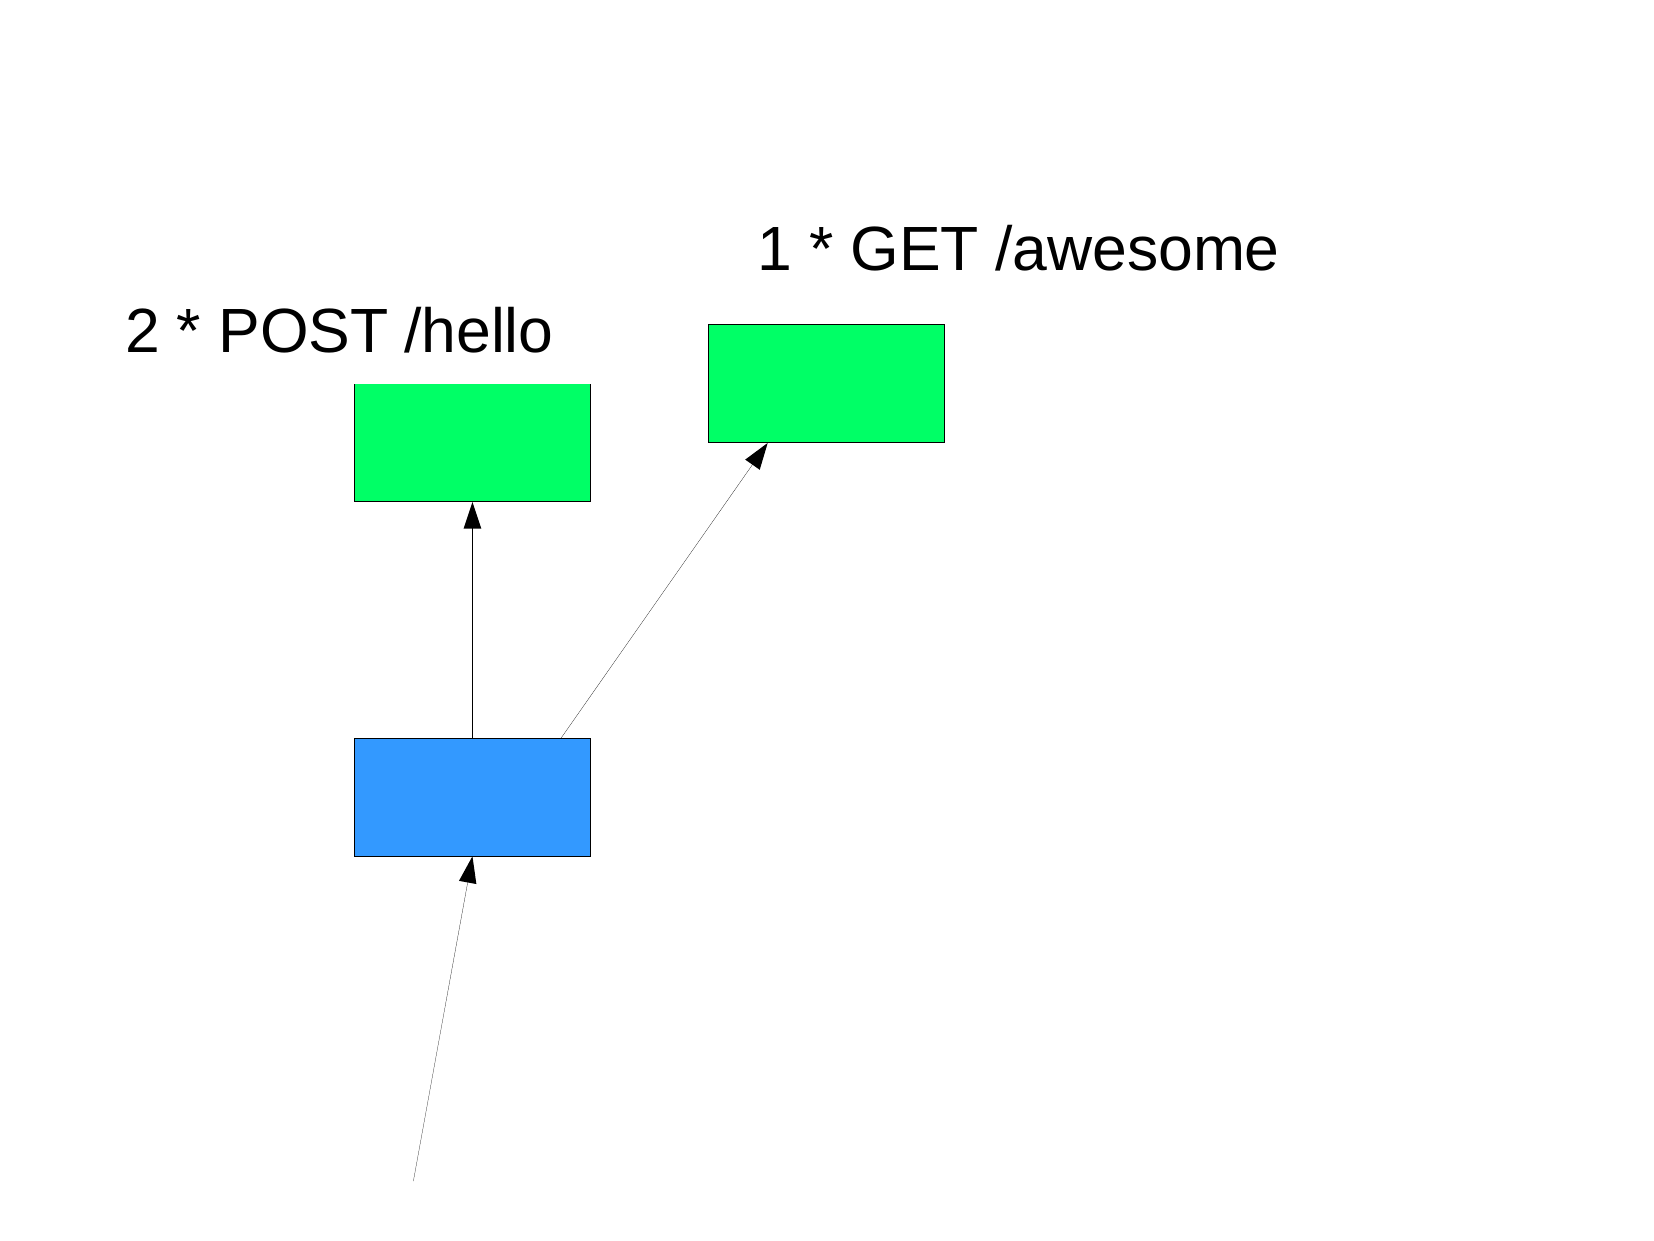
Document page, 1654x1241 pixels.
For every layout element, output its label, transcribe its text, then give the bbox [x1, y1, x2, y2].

text_box 2 * POST /hello [59, 288, 621, 384]
text_box [354, 384, 591, 502]
text_box [708, 324, 945, 443]
text_box [354, 738, 591, 857]
text_box 1 * GET /awesome [738, 206, 1300, 303]
